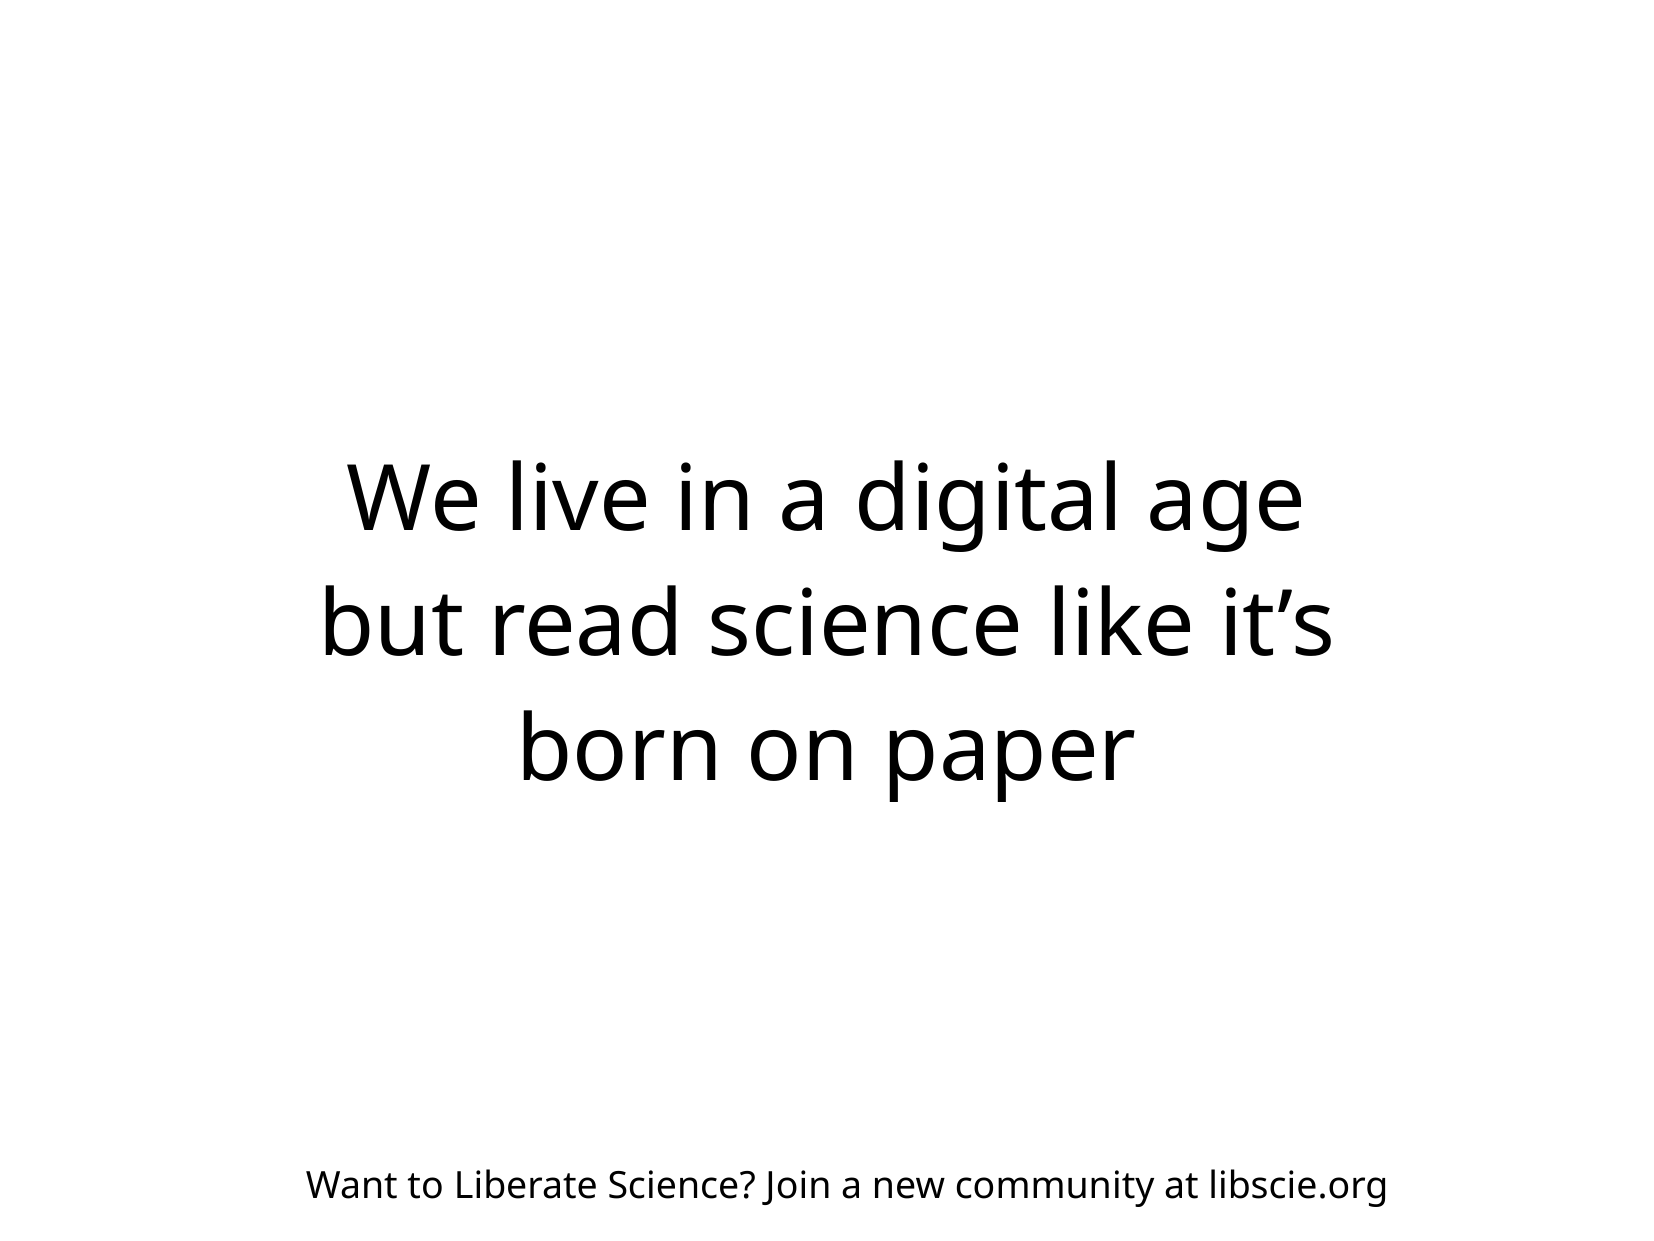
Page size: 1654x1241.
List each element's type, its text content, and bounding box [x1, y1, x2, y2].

title We live in a digital age but read science like it’s born on paper [82, 455, 1571, 786]
